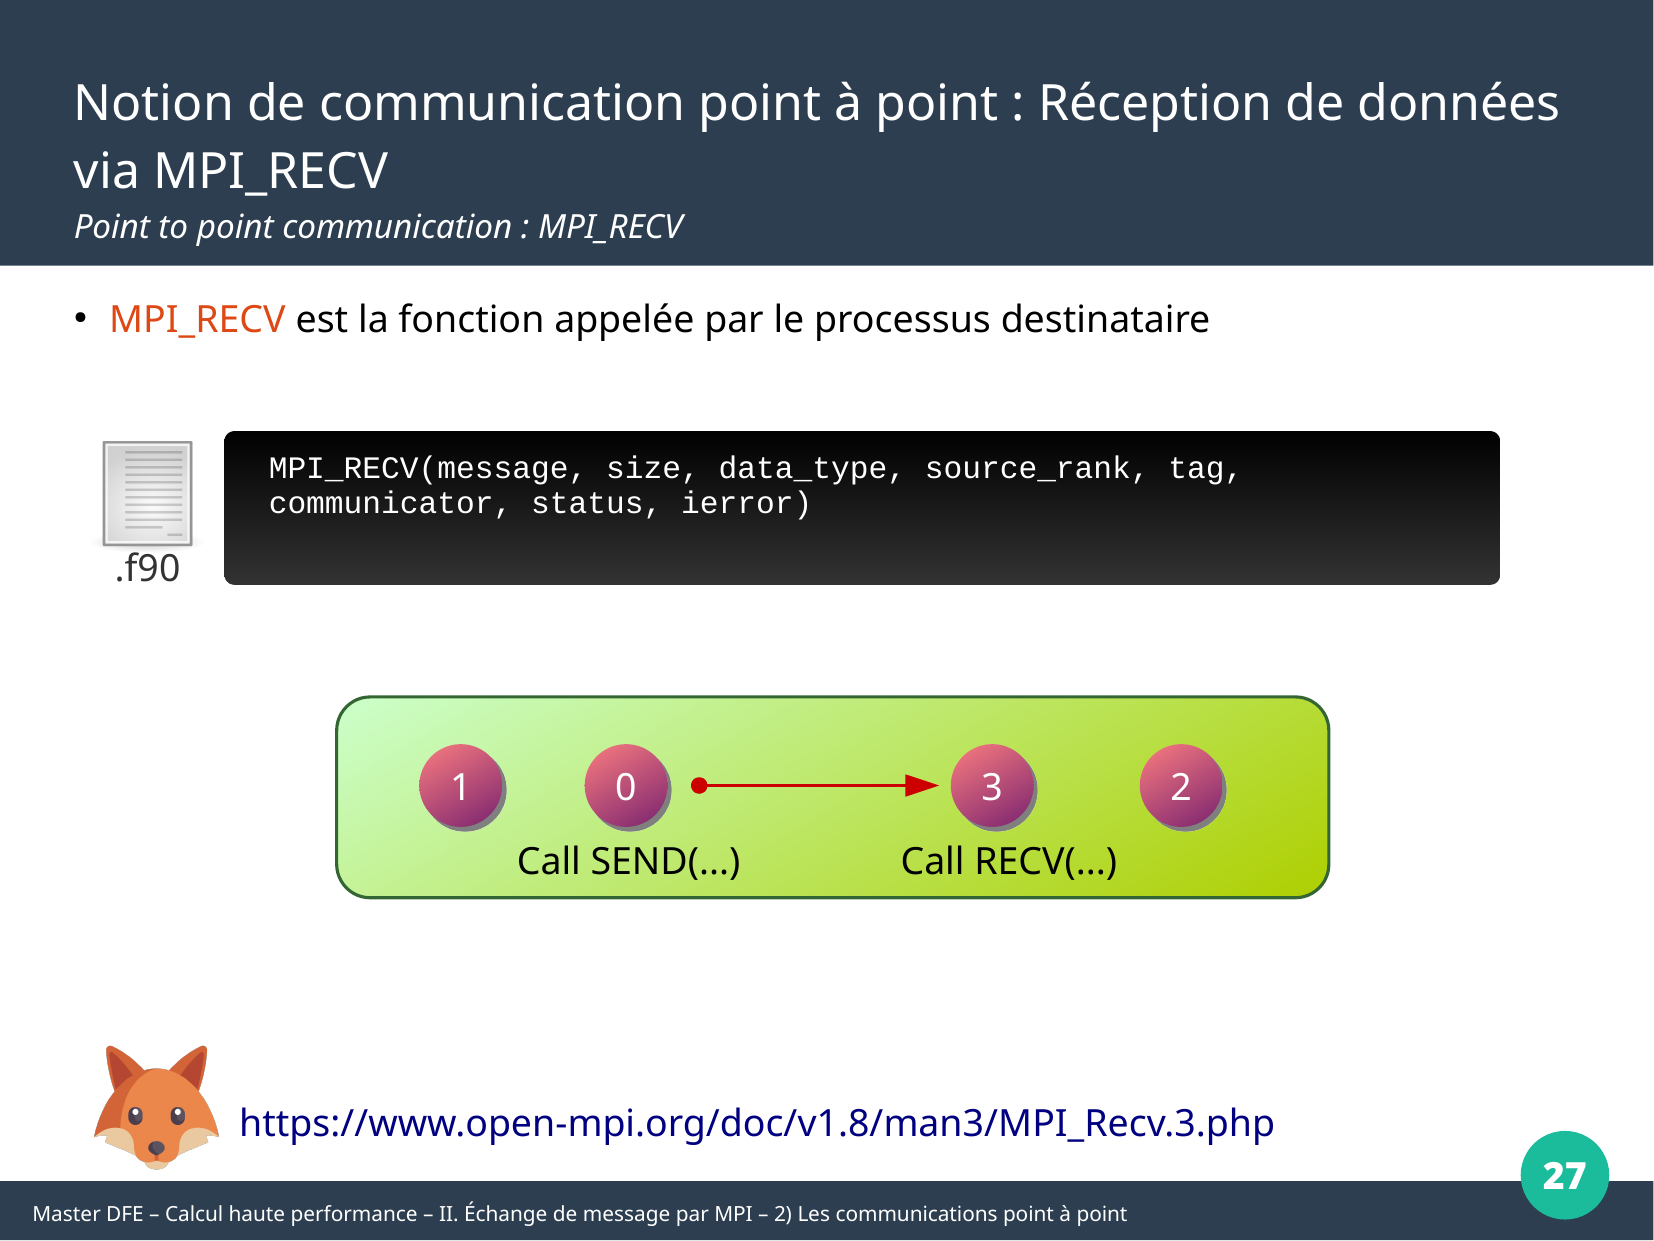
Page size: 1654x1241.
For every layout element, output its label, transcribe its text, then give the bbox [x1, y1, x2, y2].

picture [94, 1045, 219, 1170]
text_box Call SEND(...) [502, 826, 762, 898]
text_box Call RECV(...) [885, 826, 1146, 898]
text_box 1 [419, 744, 503, 827]
text_box https://www.open-mpi.org/doc/v1.8/man3/MPI_Recv.3.php [224, 1088, 1489, 1158]
text_box [336, 696, 1329, 898]
text_box 3 [950, 744, 1034, 827]
text_box MPI_RECV(message, size, data_type, source_rank, tag, communicator, status, ierror) [253, 444, 1477, 567]
text_box [224, 431, 1501, 585]
text_box Master DFE – Calcul haute performance – II. Échange de message par MPI – 2) Les communications point à point [17, 1191, 1436, 1235]
text_box Notion de communication point à point : Réception de données via MPI_RECV Point to point communication : MPI_RECV [59, 59, 1619, 254]
text_box MPI_RECV est la fonction appelée par le processus destinataire [59, 285, 1619, 355]
text_box 2 [1139, 744, 1223, 827]
text_box 0 [584, 744, 668, 826]
text_box .f90 [70, 533, 225, 600]
picture [88, 436, 207, 533]
